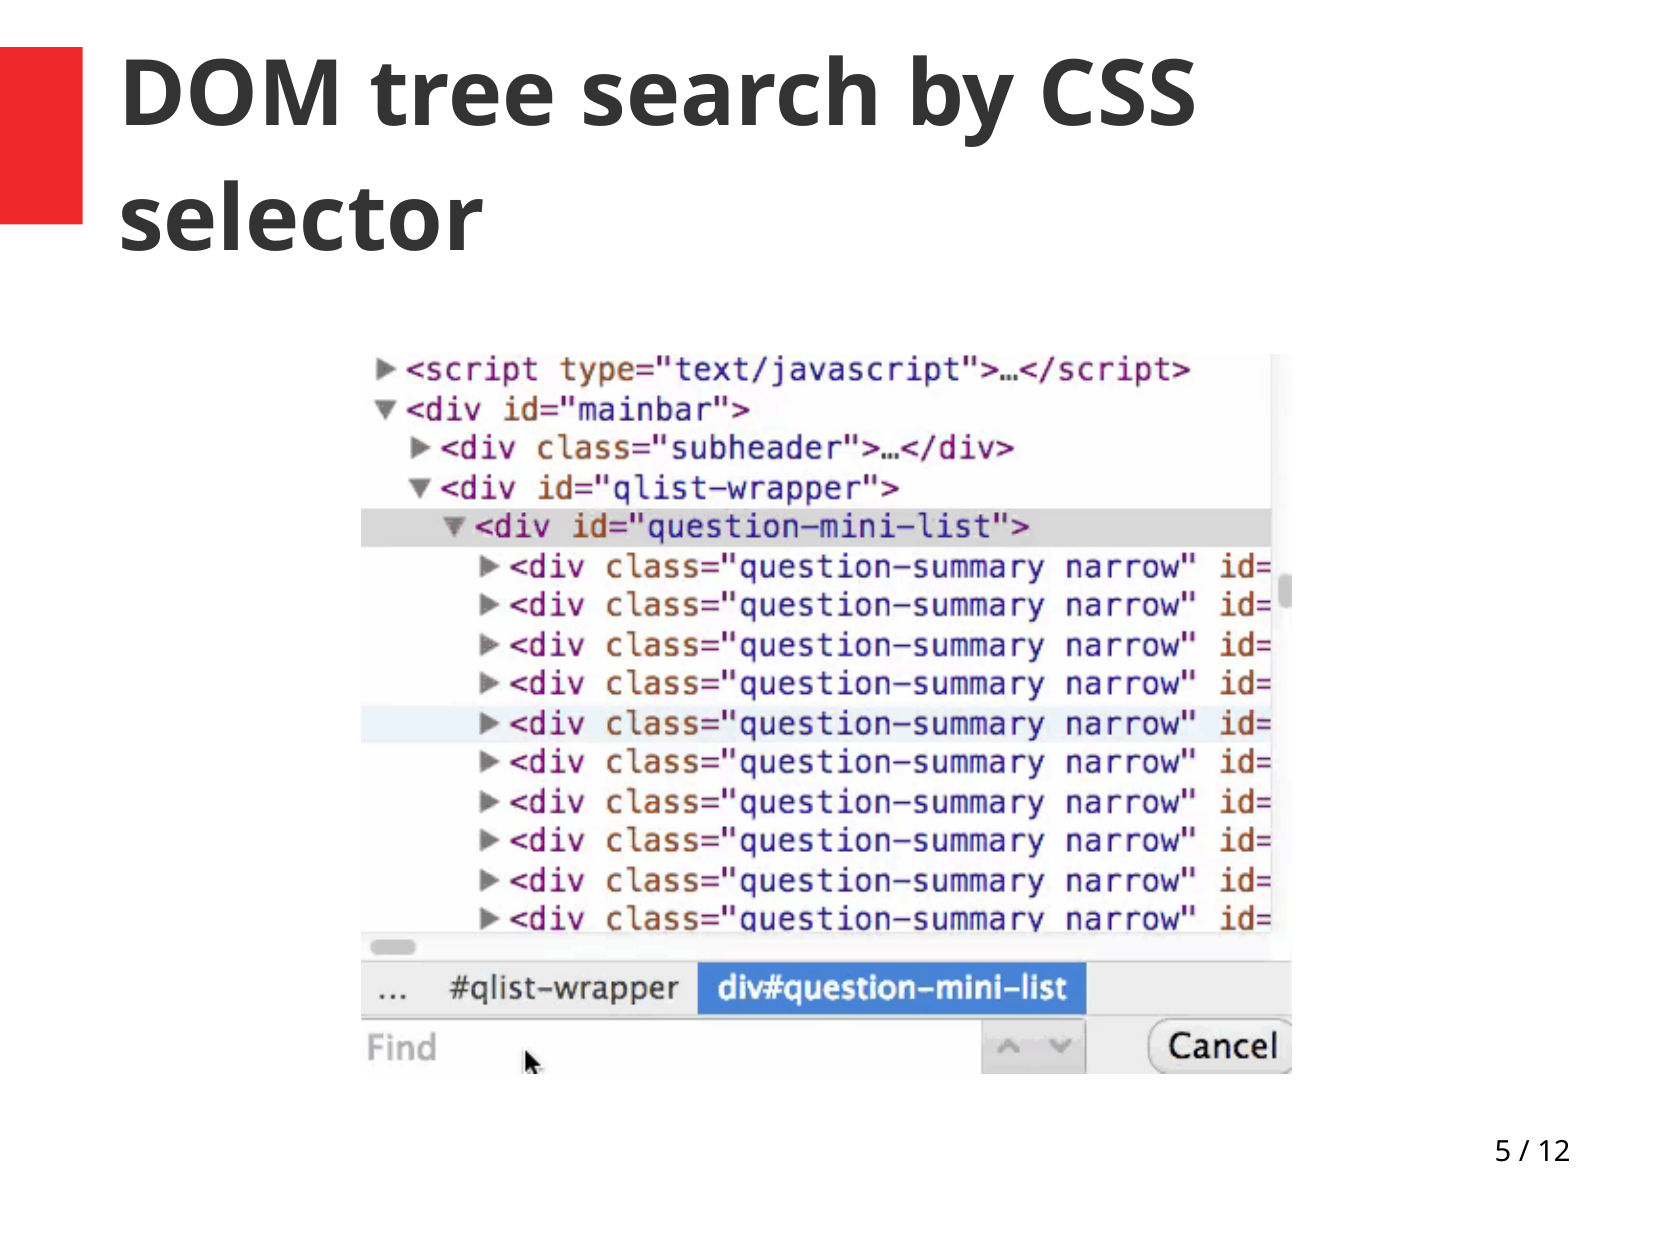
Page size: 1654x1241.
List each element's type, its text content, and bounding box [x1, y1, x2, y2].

title DOM tree search by CSS selector [118, 45, 1571, 260]
picture [361, 354, 1292, 1074]
